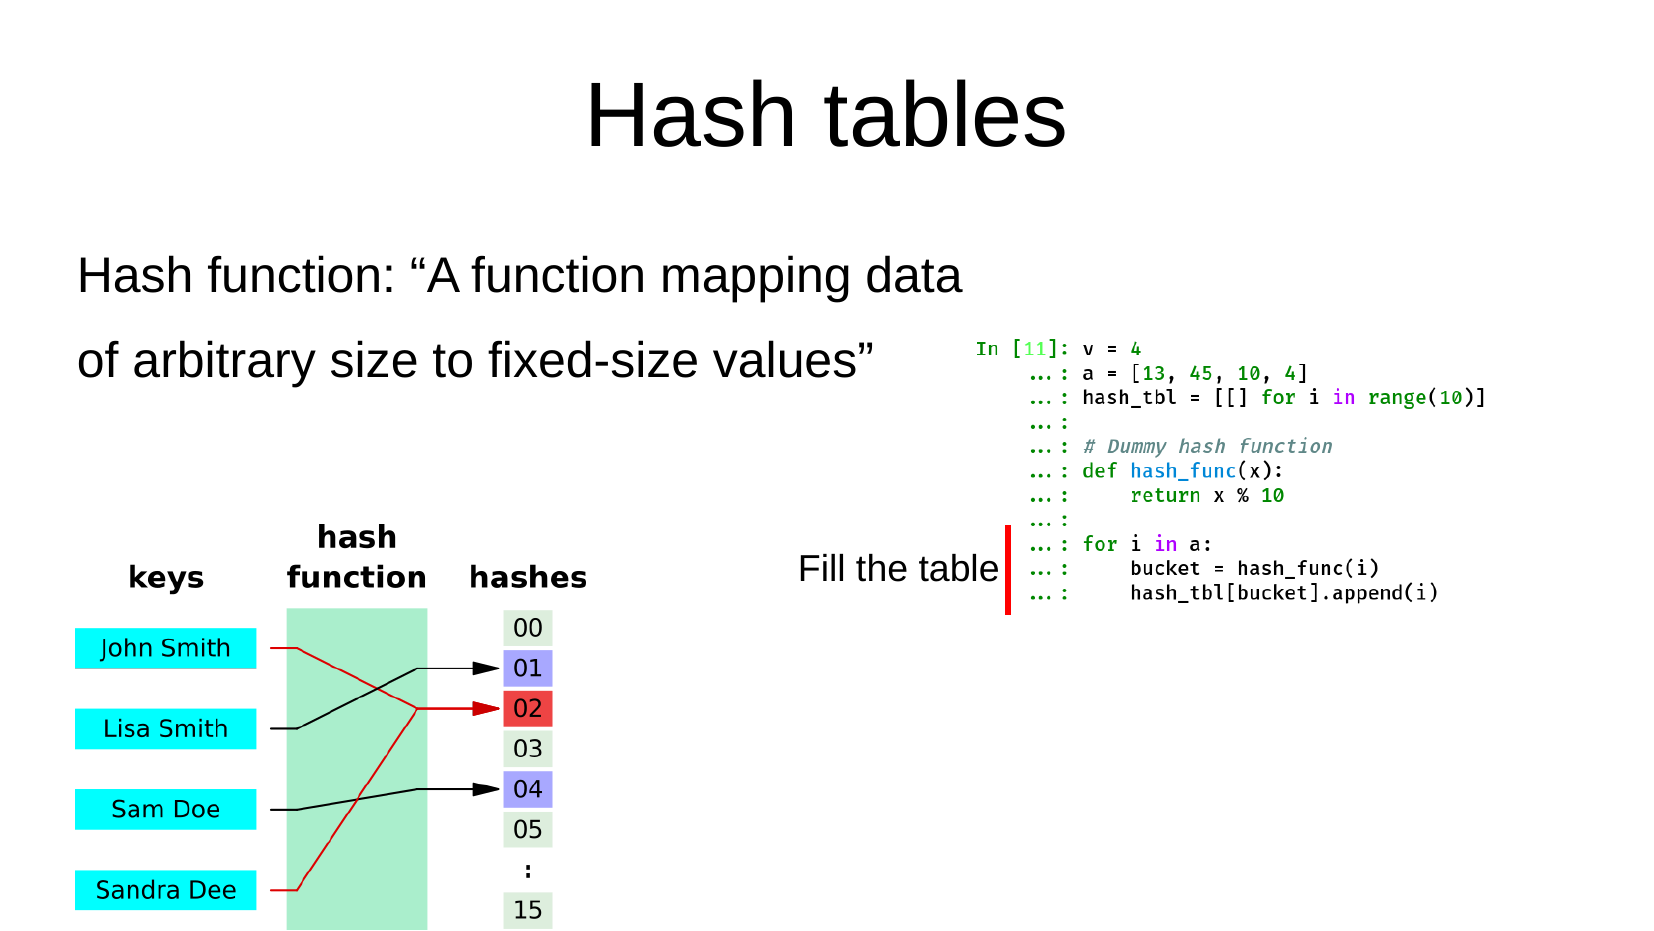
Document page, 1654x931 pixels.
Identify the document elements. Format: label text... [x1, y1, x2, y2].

picture [975, 336, 1647, 608]
picture [75, 524, 586, 930]
title Hash tables [82, 37, 1571, 193]
text_box Fill the table [783, 540, 1039, 640]
list Hash function: “A function mapping data of arbitrary size to fixed-size values” [76, 247, 1565, 787]
